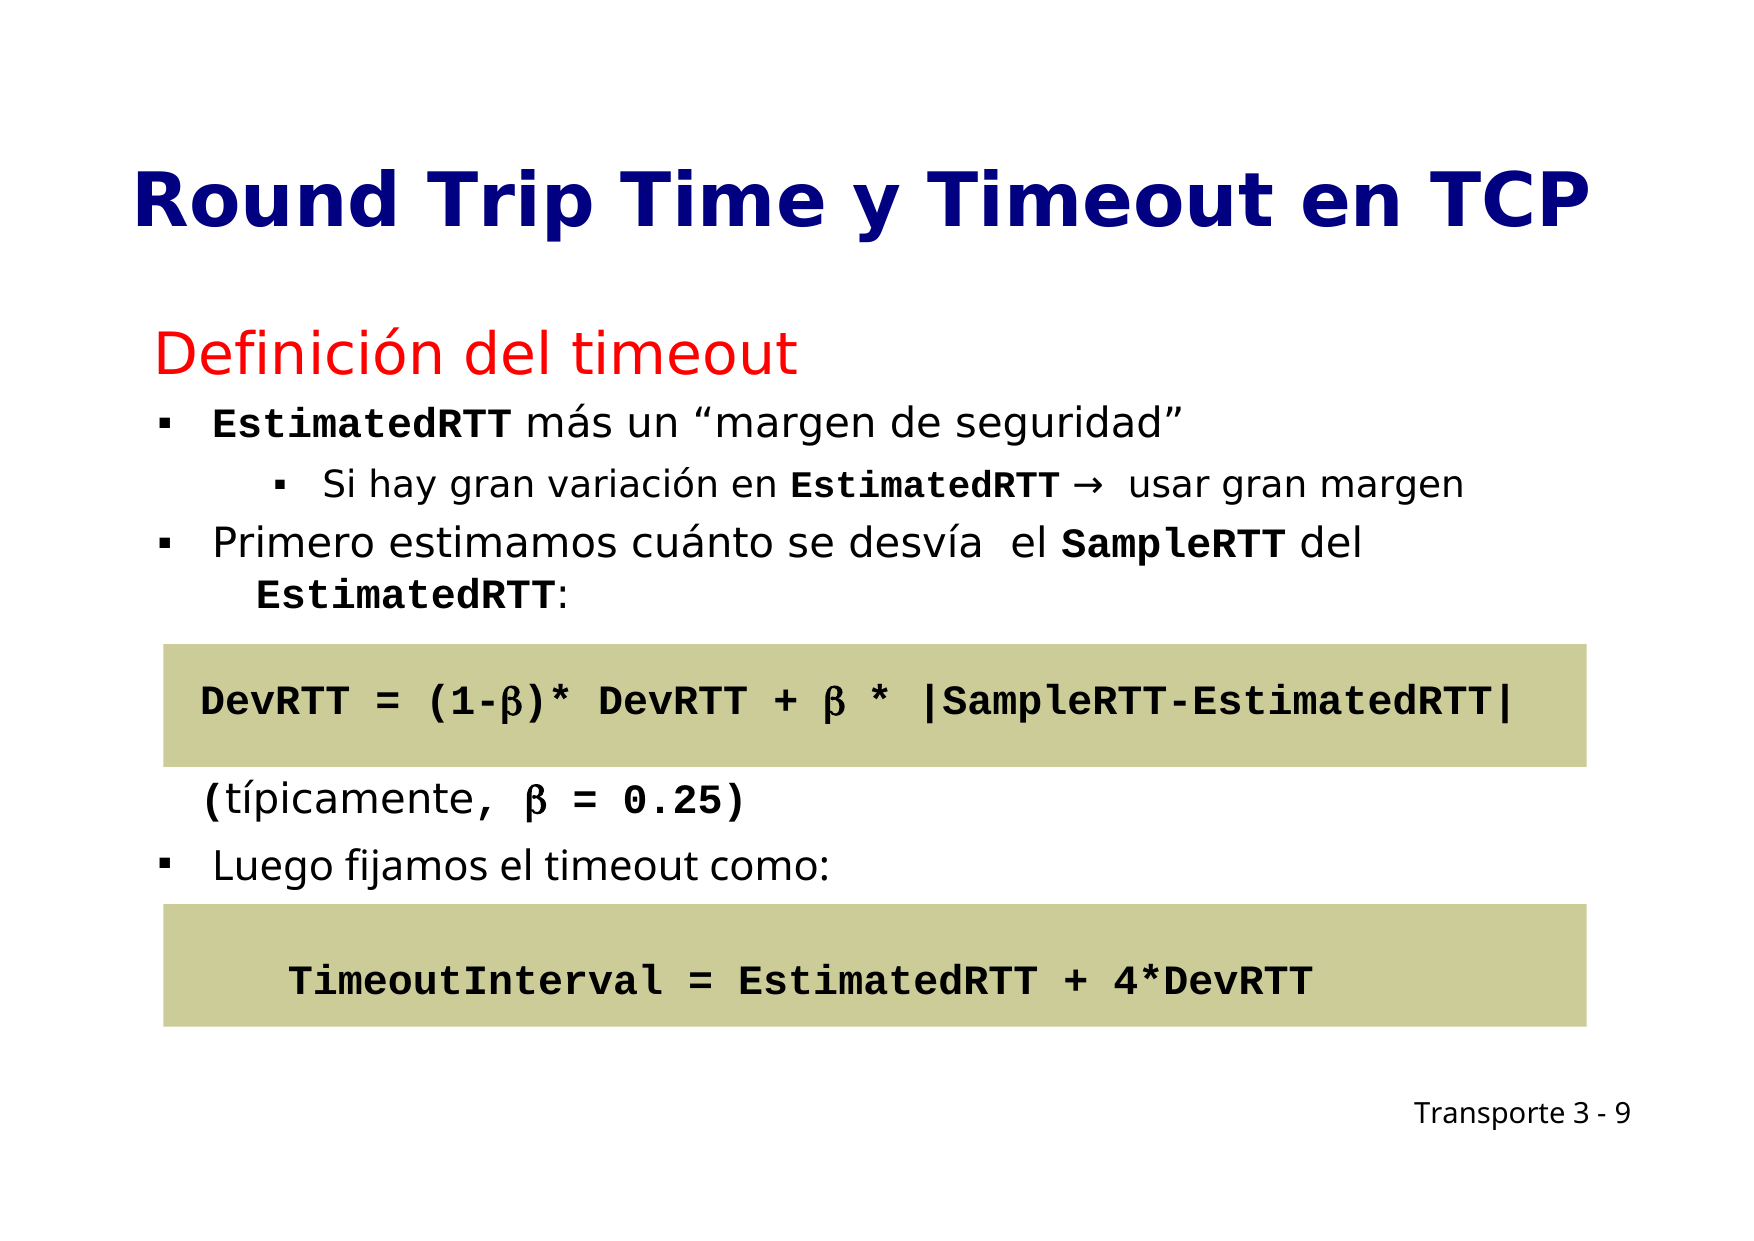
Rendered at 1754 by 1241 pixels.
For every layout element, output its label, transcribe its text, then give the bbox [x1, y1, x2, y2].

text_box [1546, 644, 1587, 767]
text_box [1546, 904, 1587, 1027]
list Definición del timeout EstimatedRTT más un “margen de seguridad” Si hay gran variación en EstimatedRTT → usar gran margen Primero estimamos cuánto se desvía el SampleRTT del EstimatedRTT: DevRTT = (1-)* DevRTT +  * |SampleRTT-EstimatedRTT| (típicamente,  = 0.25) Luego fijamos el timeout como: TimeoutInterval = EstimatedRTT + 4*DevRTT [154, 320, 1546, 1082]
title Round Trip Time y Timeout en TCP [88, 95, 1654, 298]
